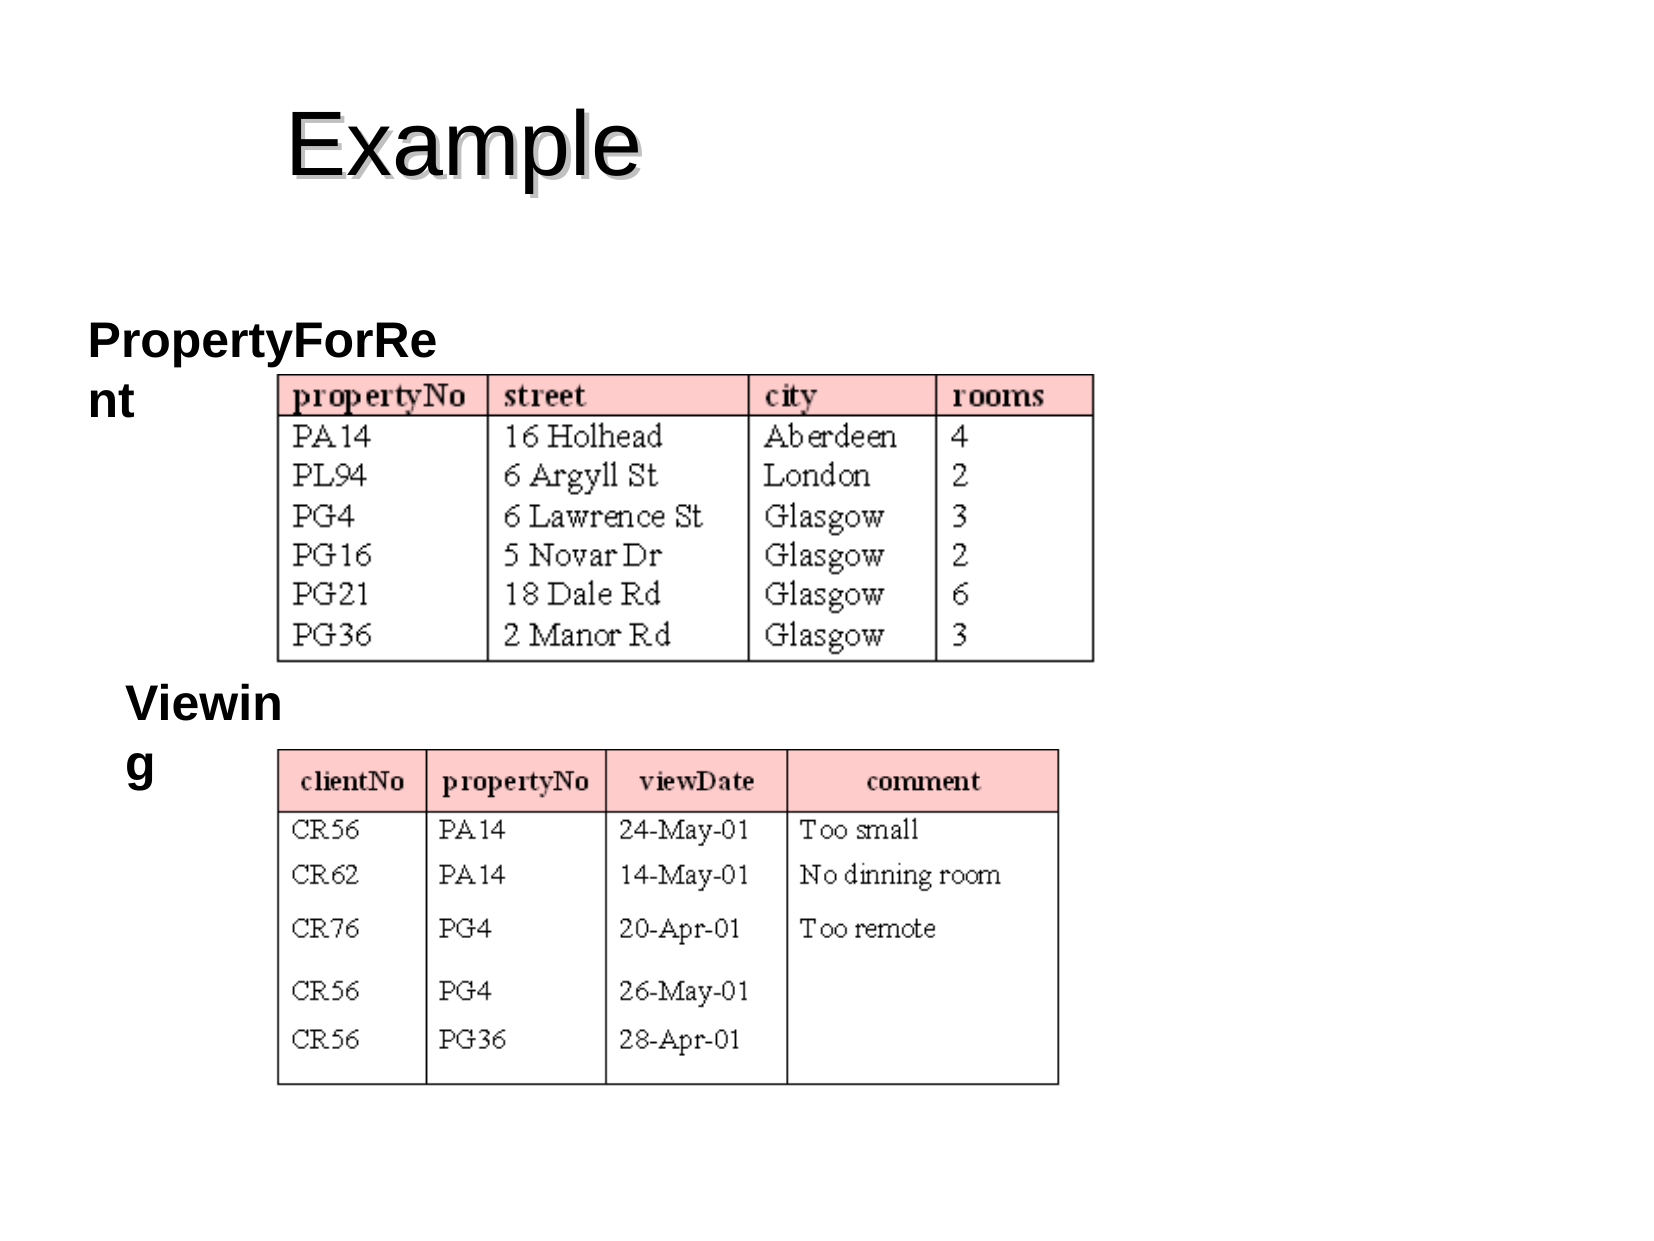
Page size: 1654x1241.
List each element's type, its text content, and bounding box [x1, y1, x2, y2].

picture [200, 374, 1113, 677]
title Example [235, 45, 1466, 233]
text_box PropertyForRent [37, 299, 463, 436]
text_box Viewing [74, 662, 325, 798]
picture [212, 749, 1075, 1101]
